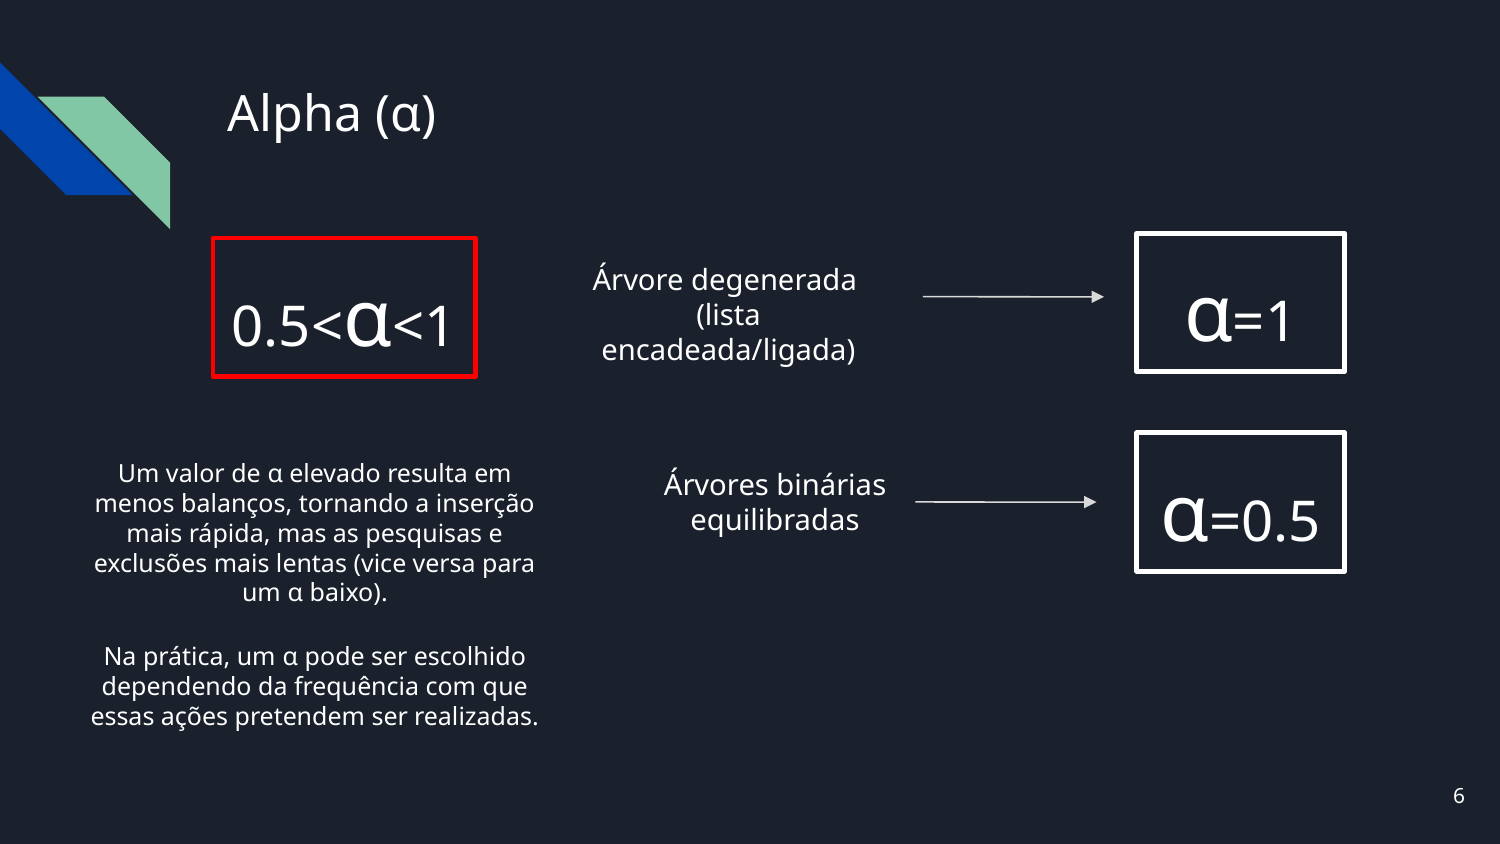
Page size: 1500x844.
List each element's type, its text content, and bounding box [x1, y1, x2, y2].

list α=0.5 [1136, 432, 1345, 572]
text_box Árvore degenerada (lista encadeada/ligada) [558, 246, 899, 382]
list α=1 [1136, 233, 1345, 372]
text_box Na prática, um α pode ser escolhido dependendo da frequência com que essas ações pretendem ser realizadas. [64, 625, 566, 746]
text_box Um valor de α elevado resulta em menos balanços, tornando a inserção mais rápida, mas as pesquisas e exclusões mais lentas (vice versa para um α baixo). [64, 442, 566, 622]
title Alpha (α) [212, 66, 1368, 217]
list 0.5<α<1 [212, 237, 476, 377]
slide_number <number> [1389, 764, 1480, 830]
text_box Árvores binárias equilibradas [635, 451, 916, 552]
